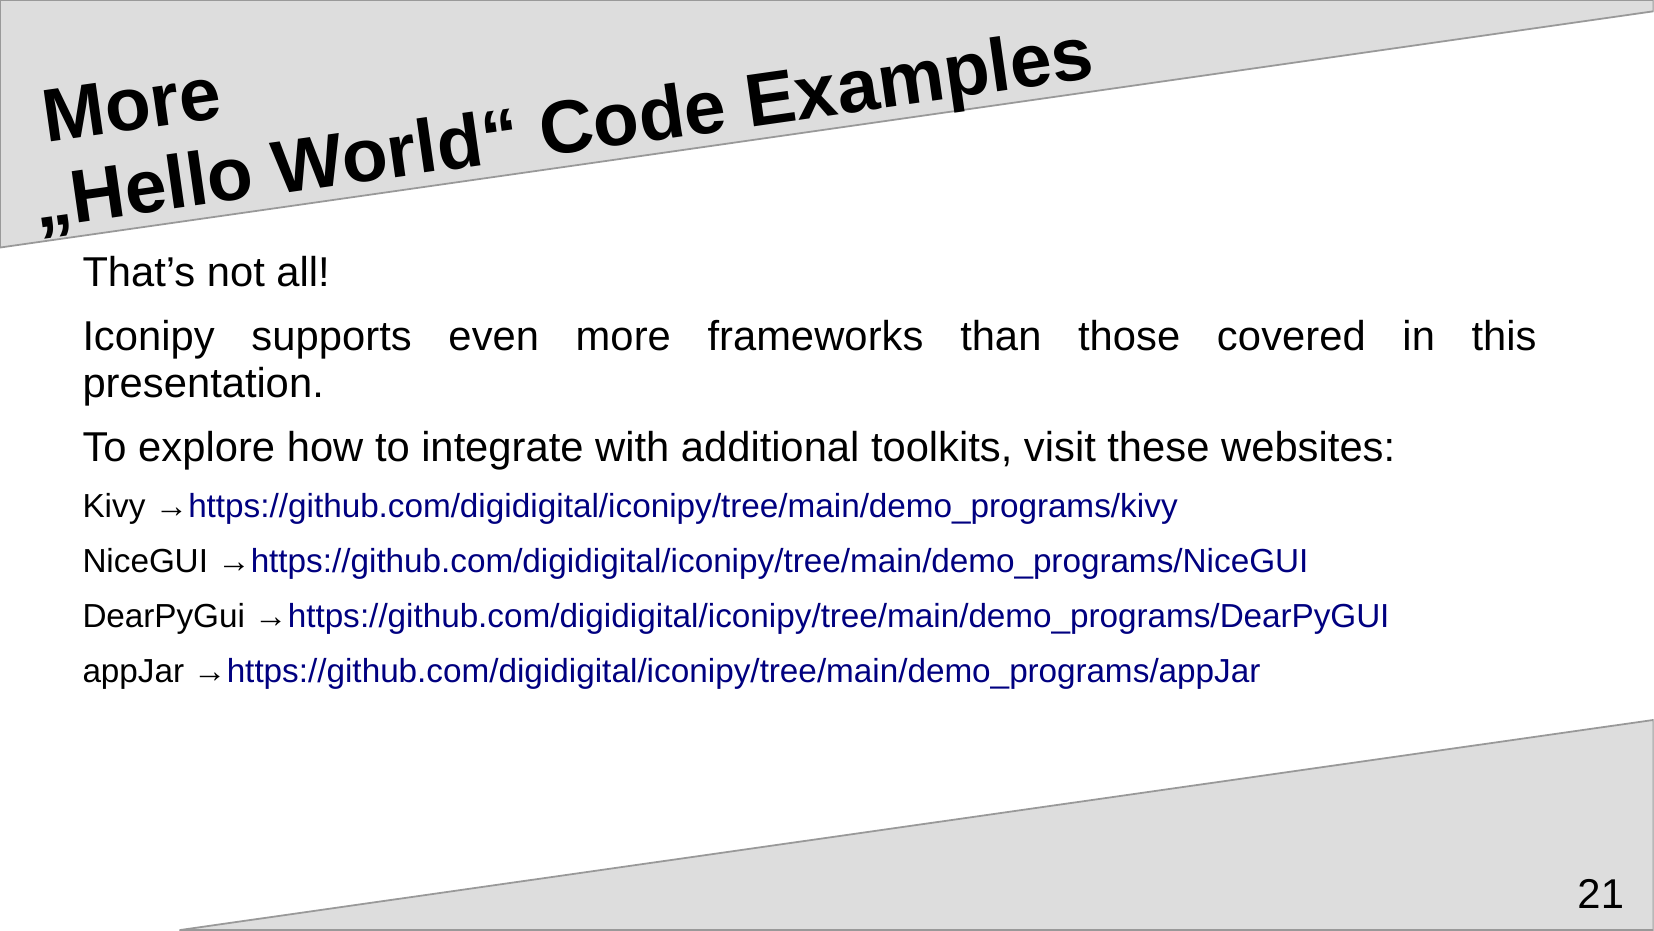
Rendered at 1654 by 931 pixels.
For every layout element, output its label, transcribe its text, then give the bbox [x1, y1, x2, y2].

title More „Hello World“ Code Examples [16, 0, 1502, 245]
list That’s not all! Iconipy supports even more frameworks than those covered in this presentation. To explore how to integrate with additional toolkits, visit these websites: Kivy →https://github.com/digidigital/iconipy/tree/main/demo_programs/kivy NiceGUI →https://github.com/digidigital/iconipy/tree/main/demo_programs/NiceGUI DearPyGui →https://github.com/digidigital/iconipy/tree/main/demo_programs/DearPyGUI appJar →https://github.com/digidigital/iconipy/tree/main/demo_programs/appJar [82, 248, 1538, 789]
